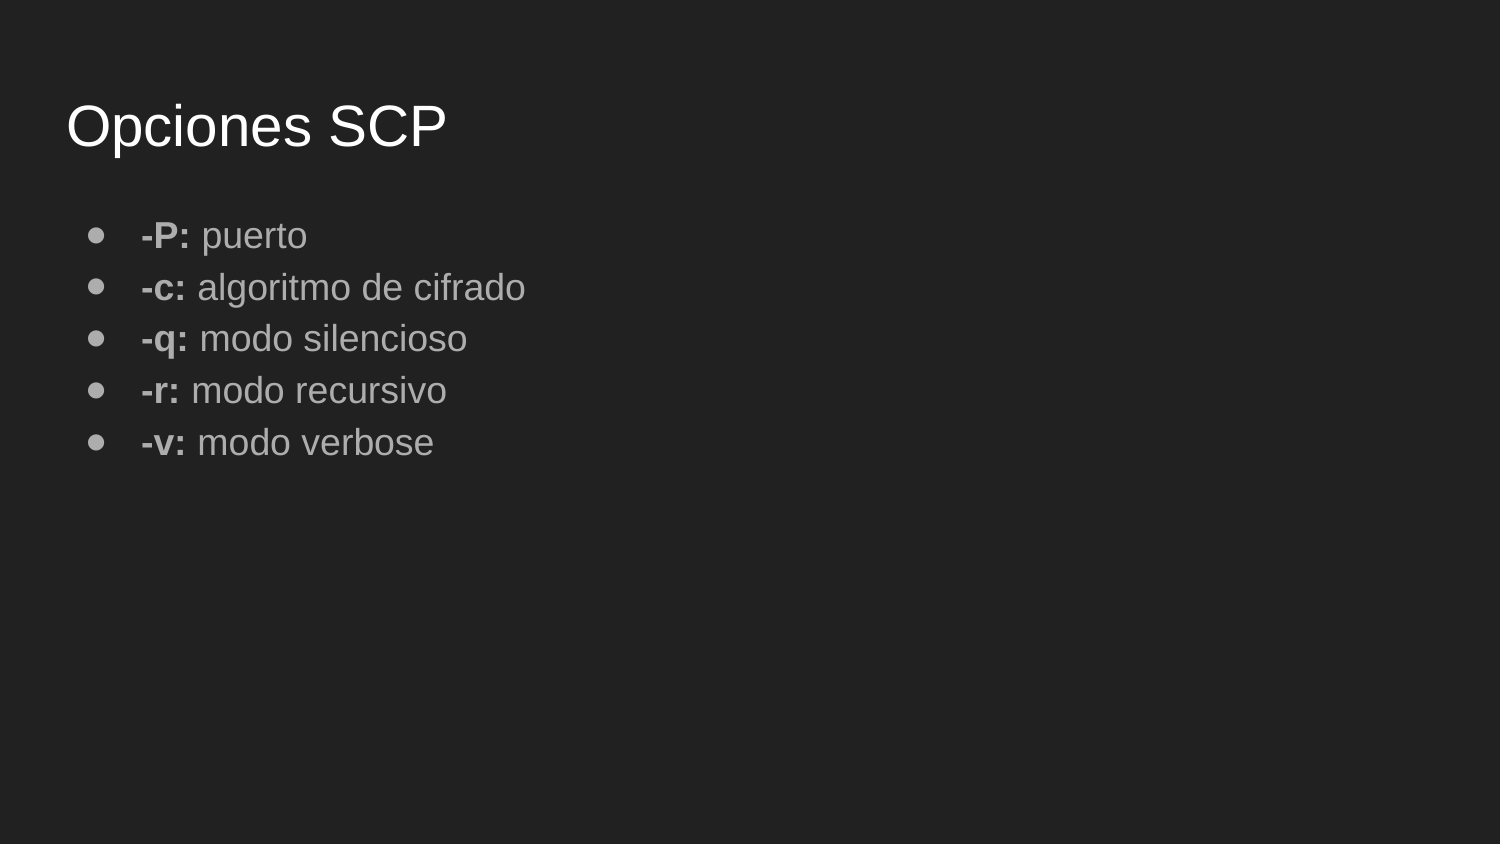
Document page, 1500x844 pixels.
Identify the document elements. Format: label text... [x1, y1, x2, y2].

list -P: puerto -c: algoritmo de cifrado -q: modo silencioso -r: modo recursivo -v: modo verbose [51, 189, 1441, 750]
title Opciones SCP [51, 72, 1449, 167]
